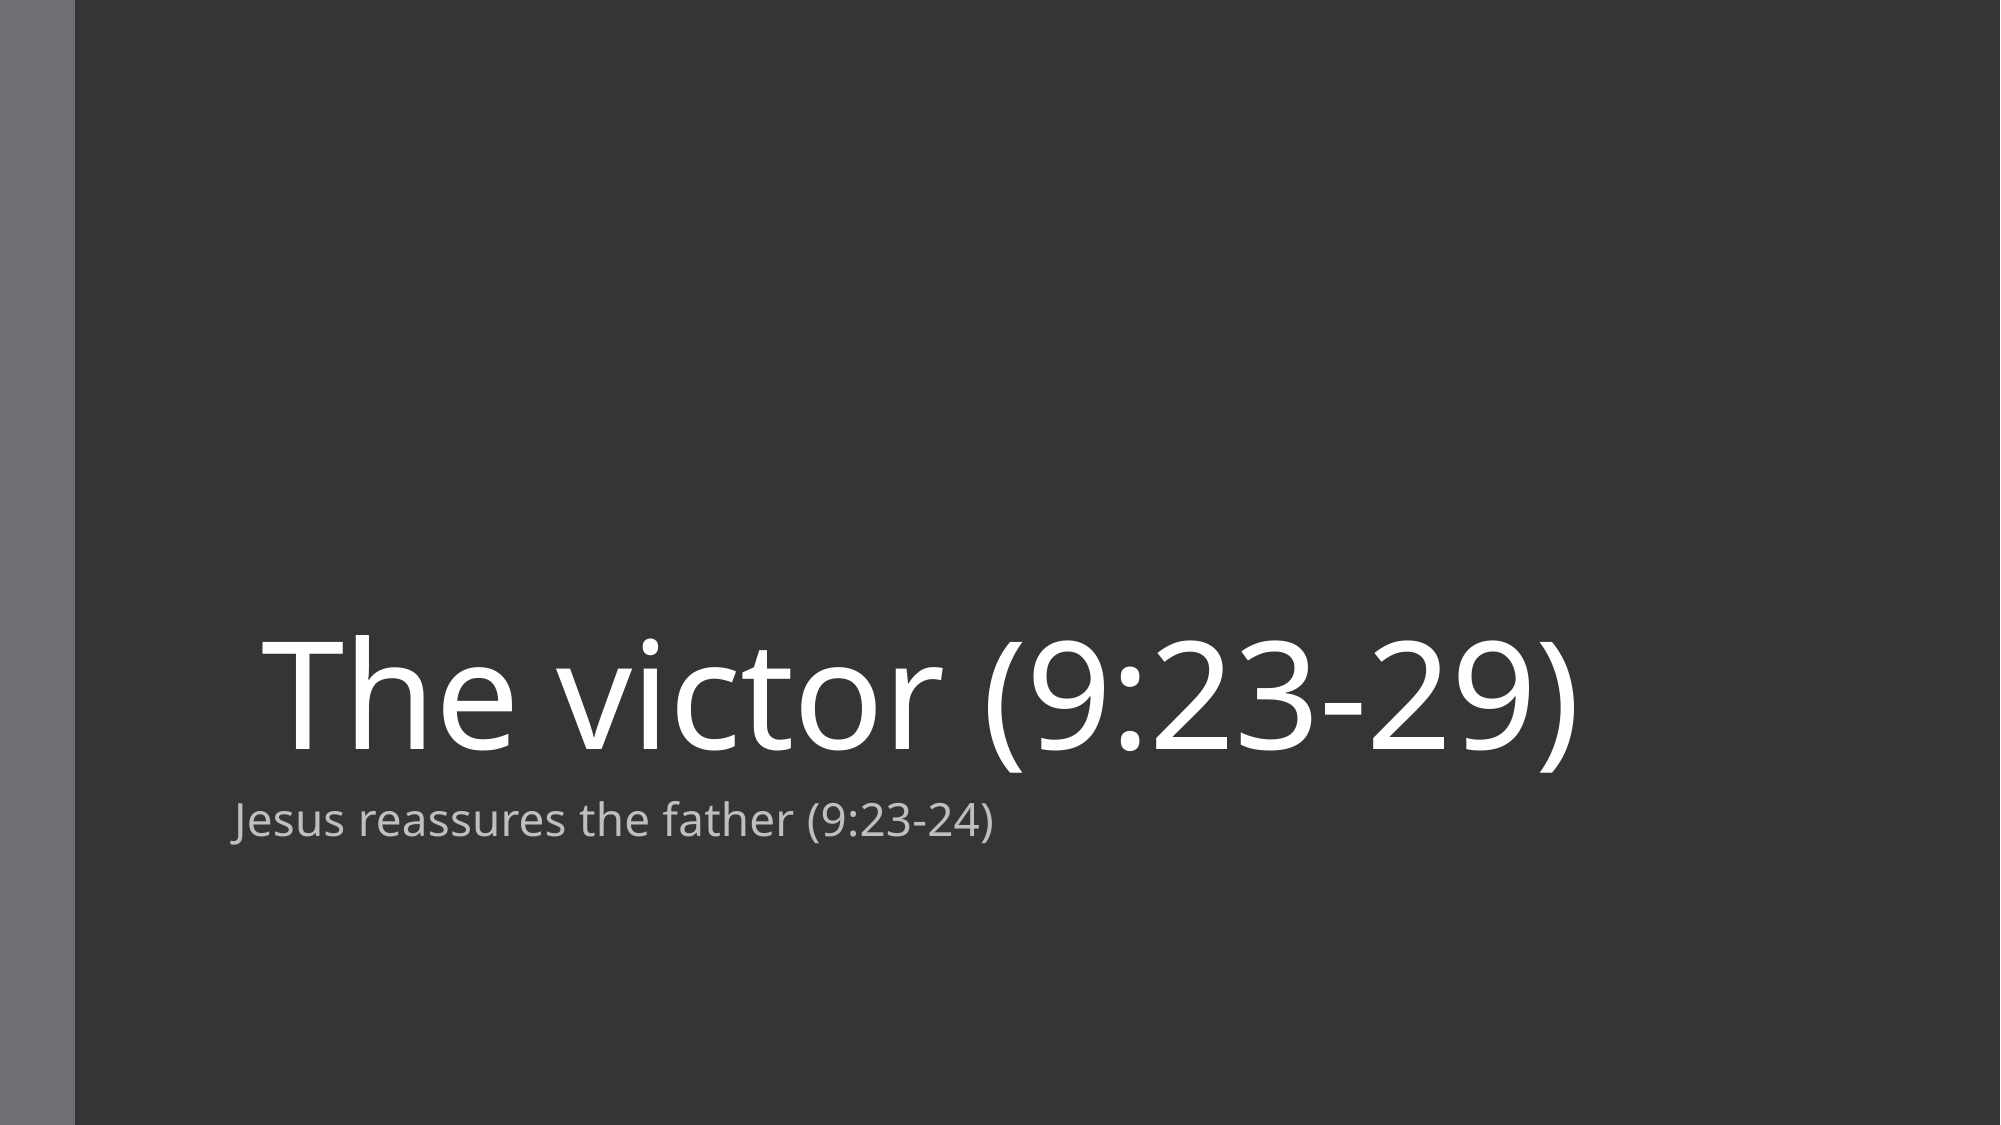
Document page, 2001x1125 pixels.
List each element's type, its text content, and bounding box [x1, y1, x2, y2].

subtitle Jesus reassures the father (9:23-24) [206, 787, 1752, 1066]
title The victor (9:23-29) [206, 124, 1752, 787]
